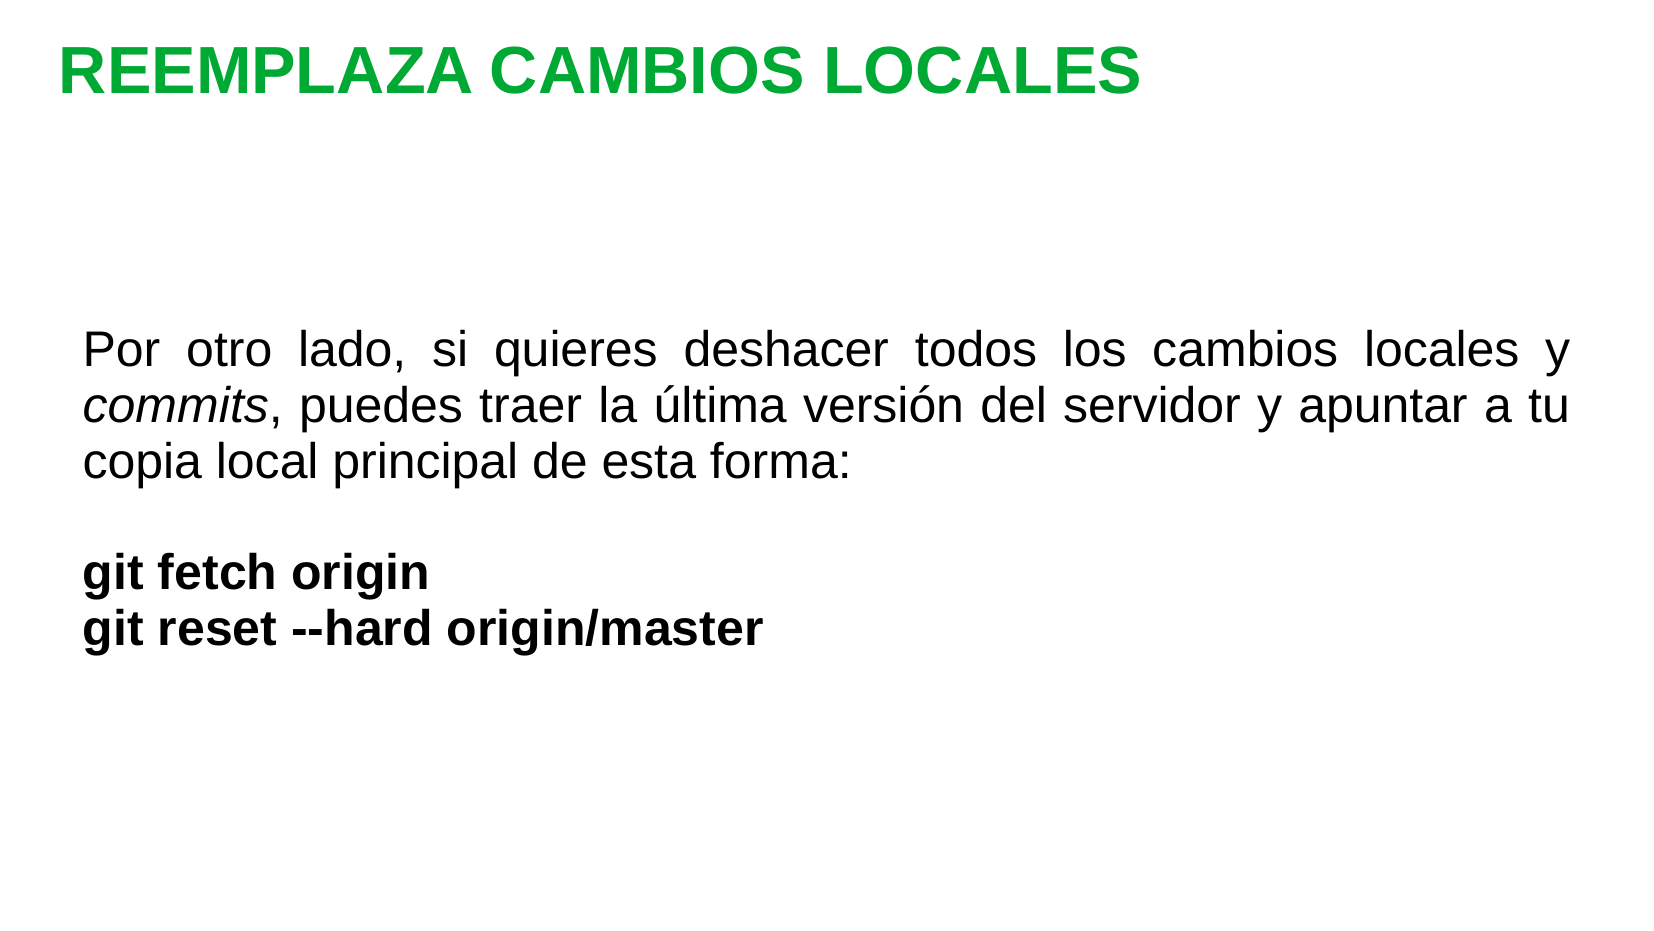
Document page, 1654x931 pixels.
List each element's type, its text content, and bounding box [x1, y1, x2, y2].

subtitle Por otro lado, si quieres deshacer todos los cambios locales y commits, puedes traer la última versión del servidor y apuntar a tu copia local principal de esta forma: git fetch origin git reset --hard origin/master [82, 154, 1571, 824]
title REEMPLAZA CAMBIOS LOCALES [59, 24, 1548, 118]
